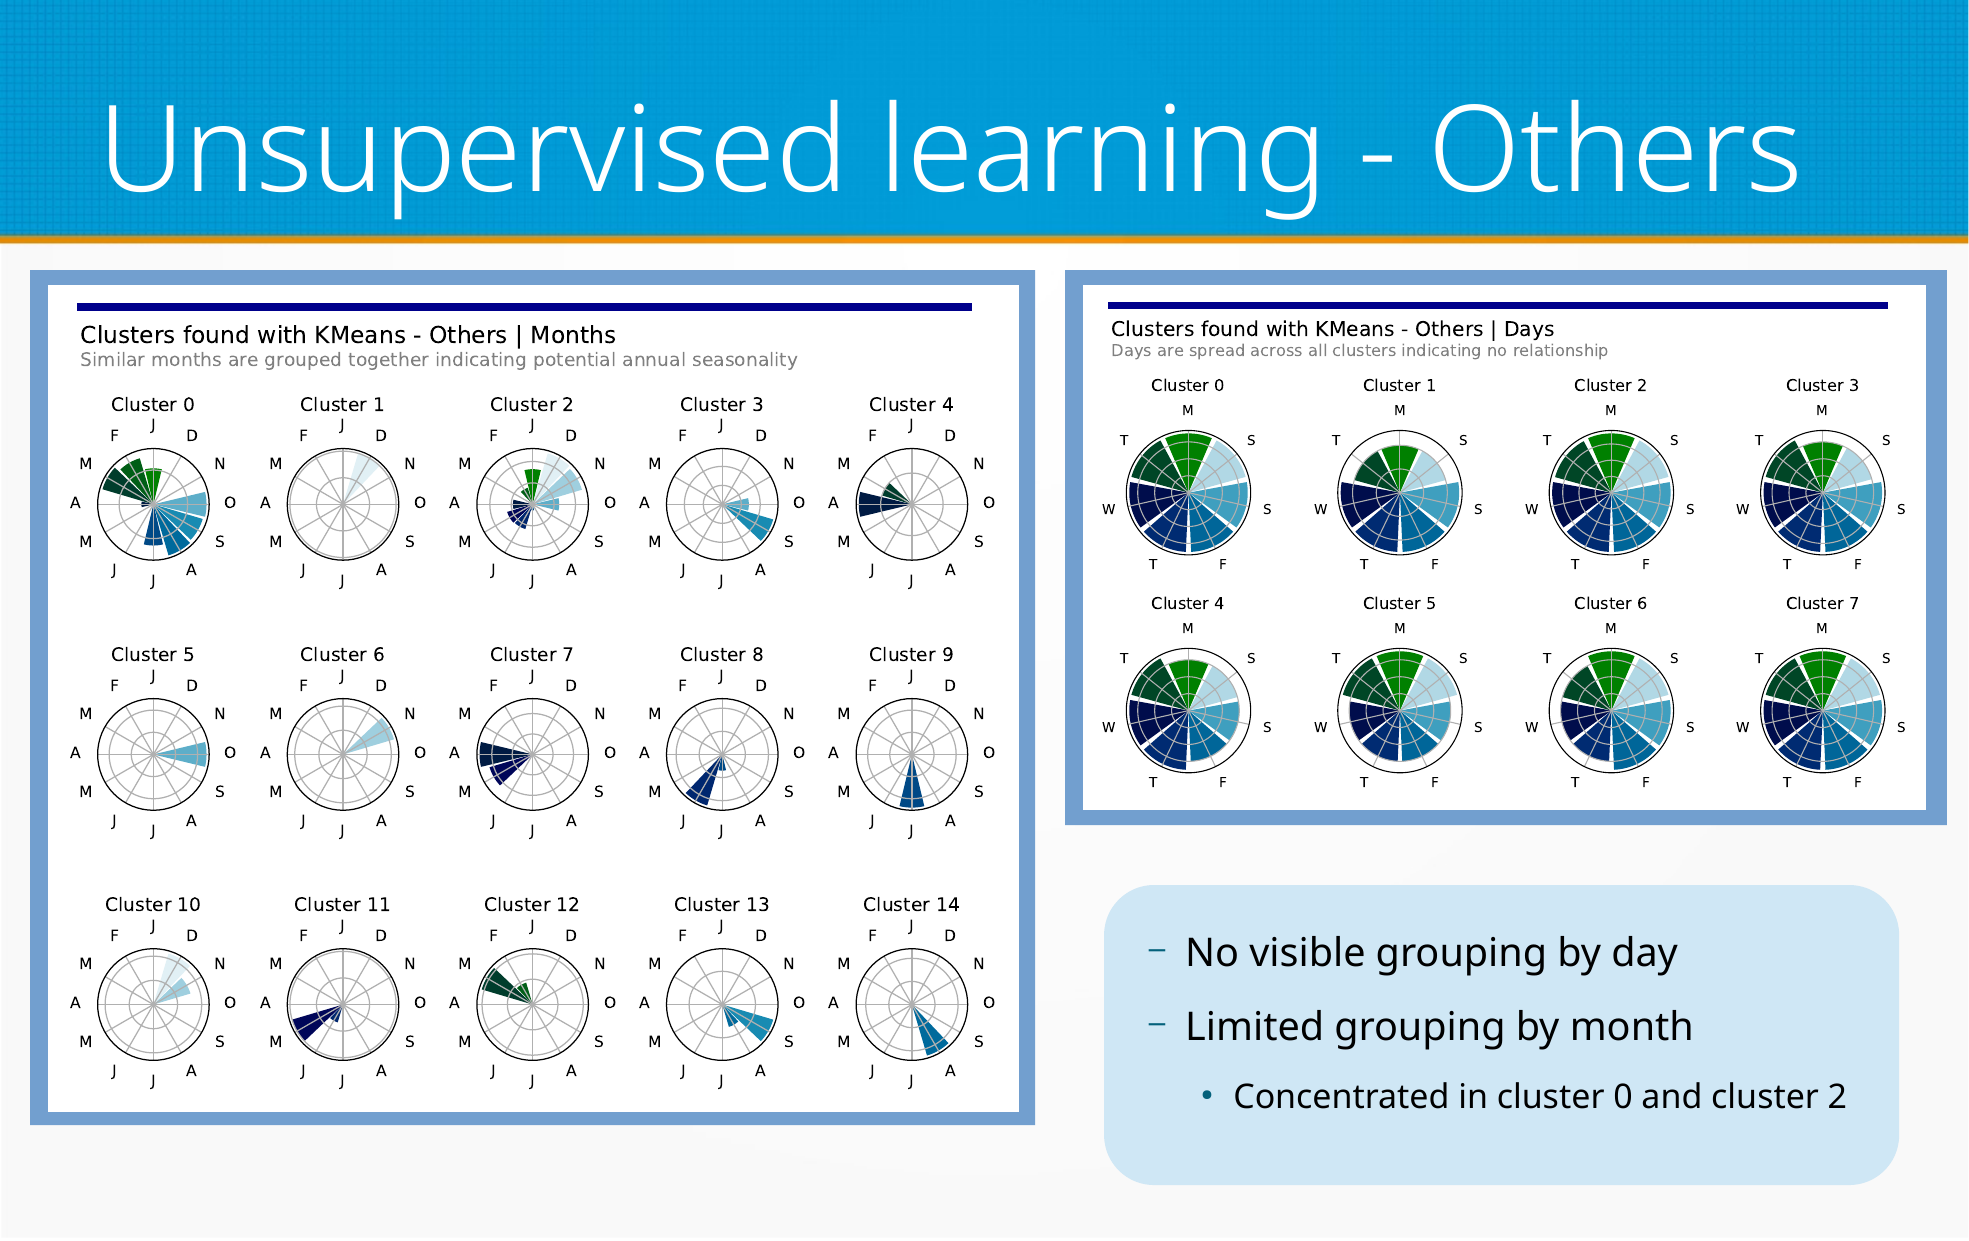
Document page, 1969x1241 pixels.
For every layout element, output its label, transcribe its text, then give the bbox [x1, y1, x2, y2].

picture [0, 233, 1969, 1241]
text_box [1119, 885, 1900, 1186]
text_box [30, 270, 1036, 1126]
list No visible grouping by day Limited grouping by month Concentrated in cluster 0 and cluster 2 [1086, 840, 1858, 1171]
text_box [1065, 270, 1947, 826]
title Unsupervised learning - Others [98, 19, 1870, 227]
